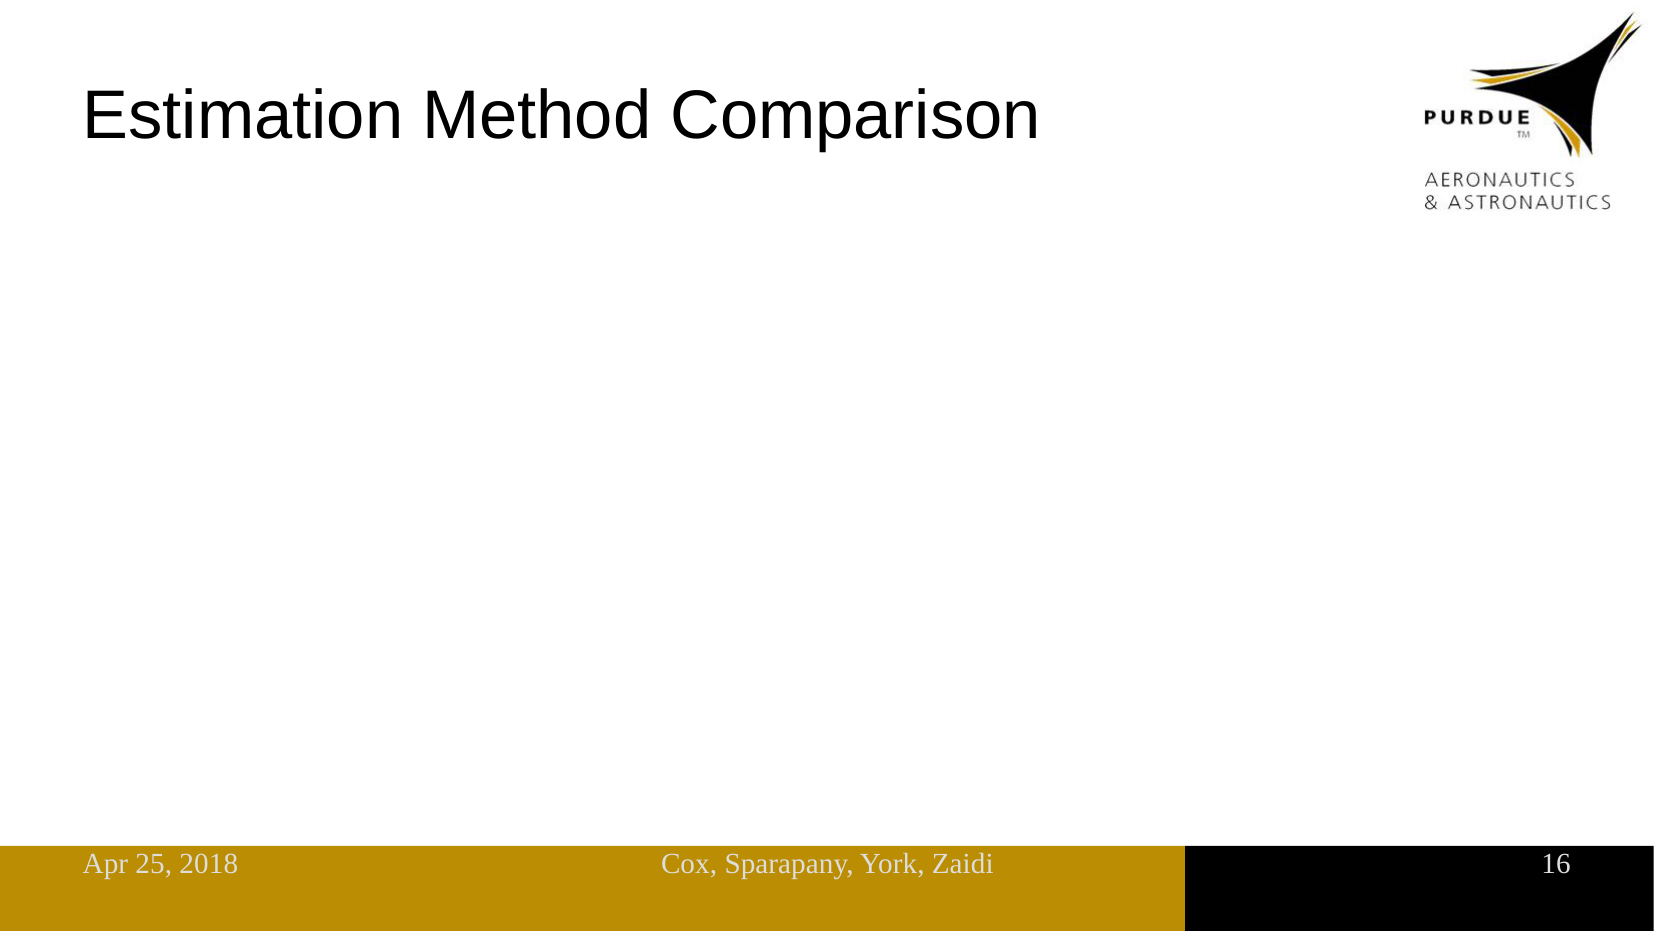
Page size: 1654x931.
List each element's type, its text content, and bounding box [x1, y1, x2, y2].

picture [1415, 0, 1654, 218]
title Estimation Method Comparison [82, 37, 1571, 193]
